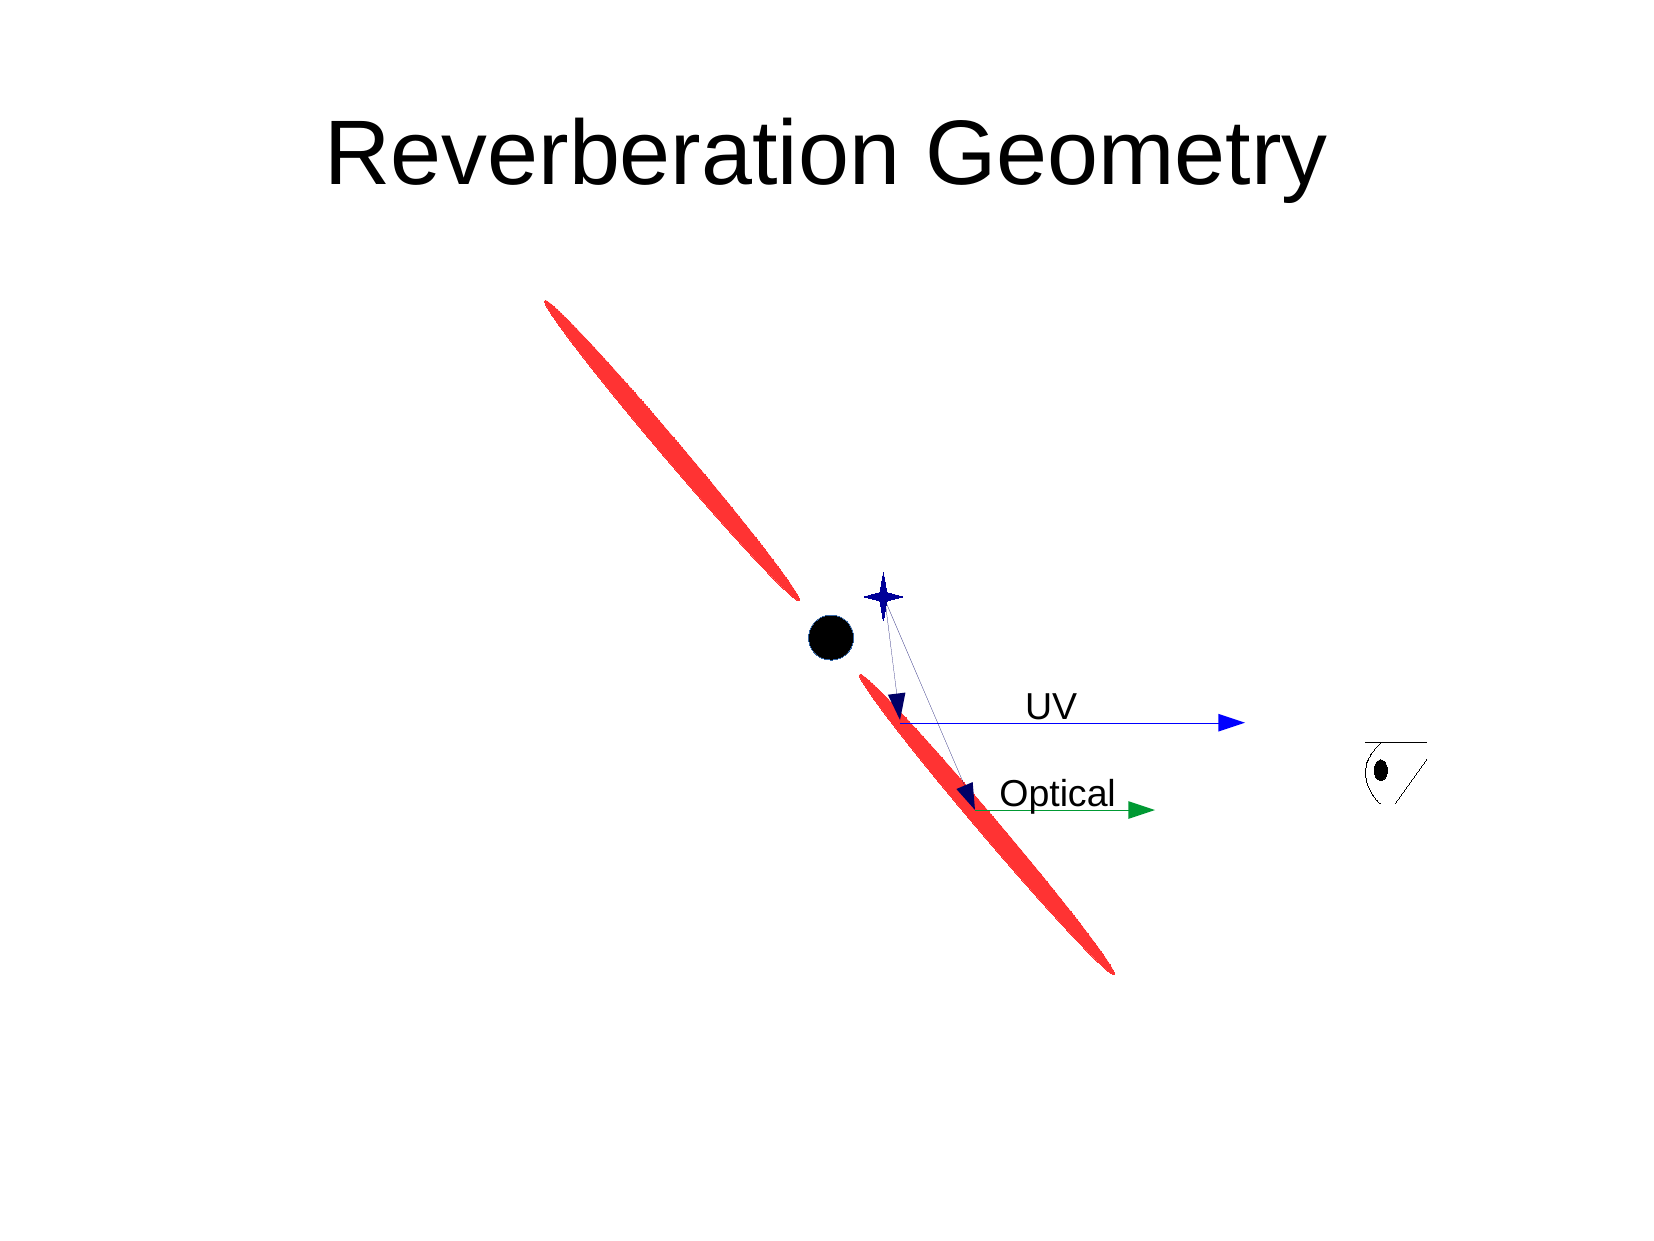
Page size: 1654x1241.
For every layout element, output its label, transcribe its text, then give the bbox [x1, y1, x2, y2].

text_box [974, 794, 984, 810]
text_box [864, 572, 903, 621]
text_box Optical [984, 765, 1131, 822]
text_box UV [1010, 677, 1093, 735]
text_box [808, 615, 854, 661]
text_box [544, 300, 800, 601]
text_box [859, 674, 1115, 975]
title Reverberation Geometry [82, 49, 1571, 257]
text_box [1374, 759, 1388, 781]
